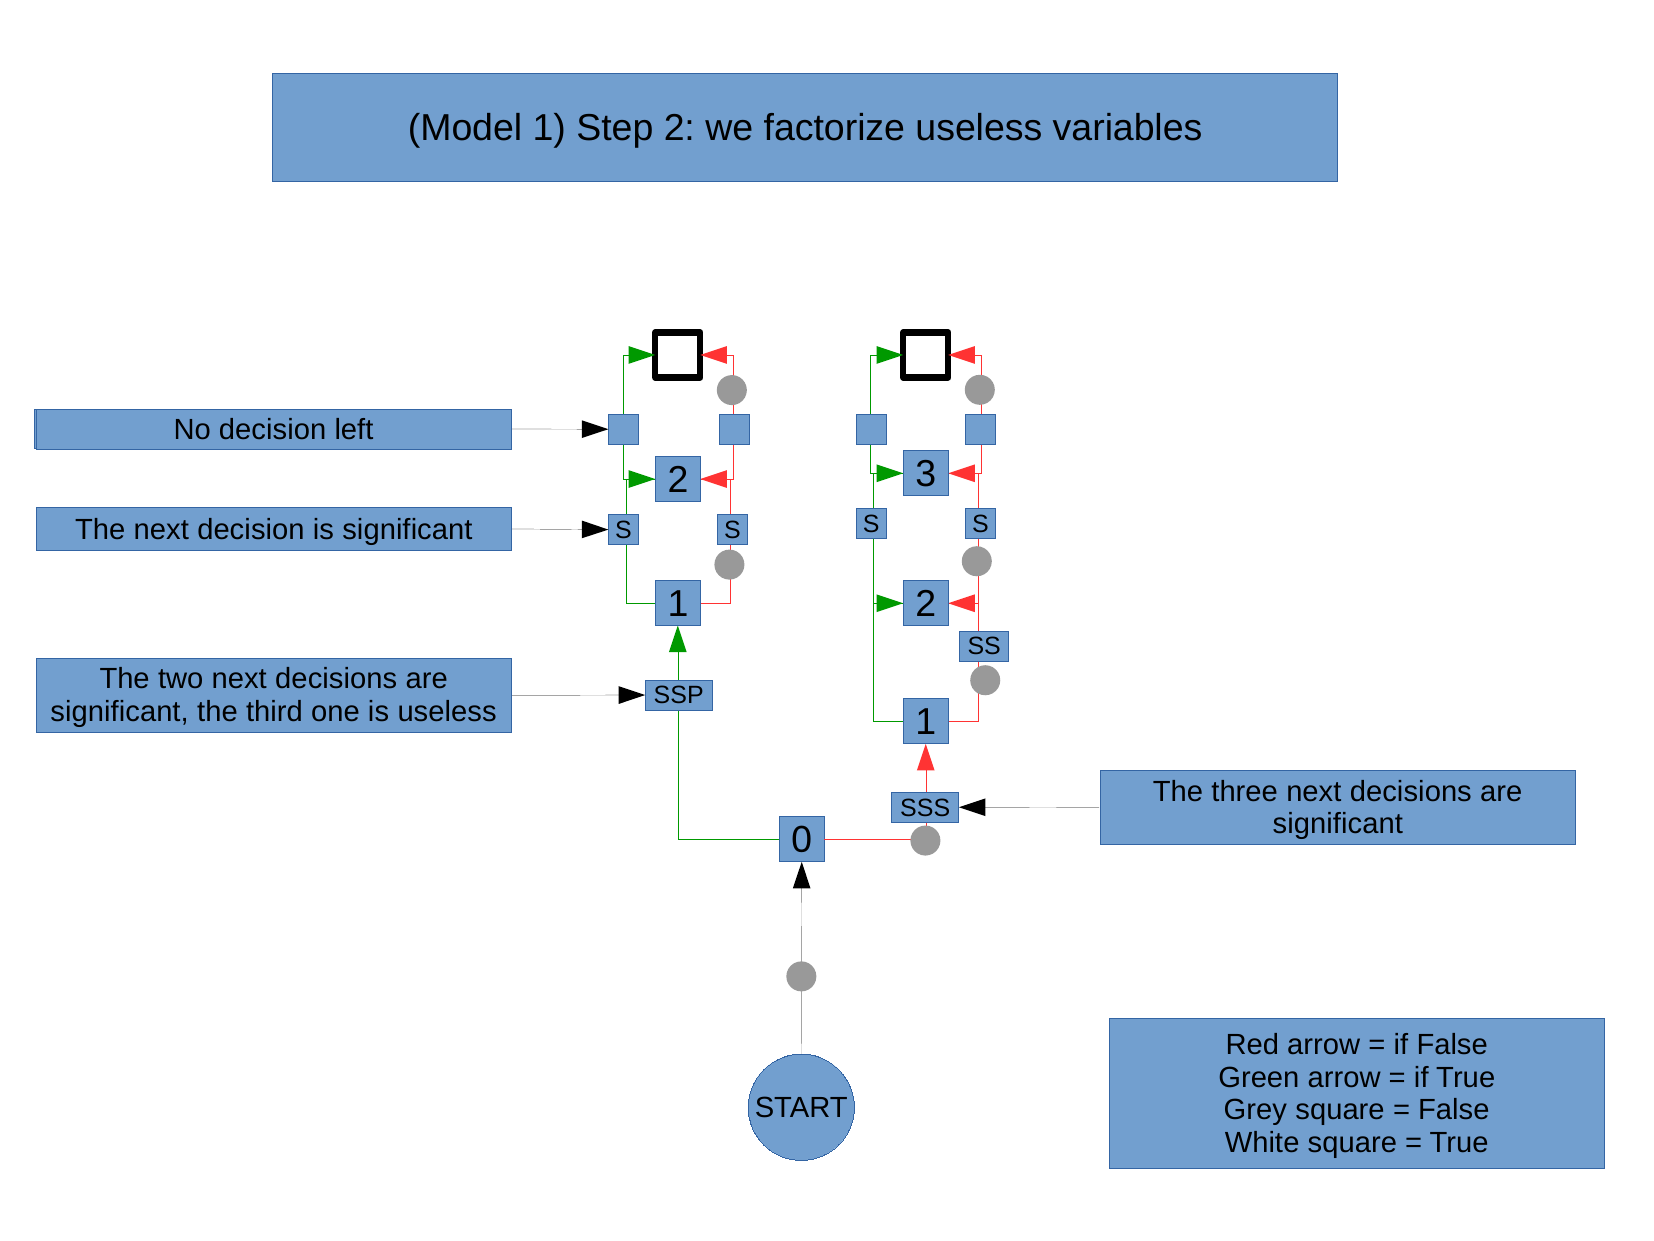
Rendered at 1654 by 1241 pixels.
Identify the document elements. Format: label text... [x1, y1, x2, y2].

text_box [970, 665, 1001, 696]
text_box The next decision is significant [36, 507, 512, 551]
text_box SSP [645, 680, 713, 711]
text_box No decision left [36, 409, 512, 450]
text_box [655, 332, 701, 378]
text_box S [608, 514, 639, 545]
text_box 2 [903, 580, 949, 626]
text_box [965, 414, 996, 445]
text_box [903, 332, 949, 378]
text_box 1 [903, 698, 949, 744]
text_box Red arrow = if False Green arrow = if True Grey square = False White square = True [1109, 1018, 1605, 1169]
text_box (Model 1) Step 2: we factorize useless variables [272, 73, 1338, 182]
text_box [608, 414, 639, 445]
text_box The two next decisions are significant, the third one is useless [36, 658, 512, 733]
text_box S [856, 508, 887, 539]
text_box [910, 825, 941, 856]
text_box SSS [891, 792, 959, 823]
text_box [719, 414, 750, 445]
text_box 2 [655, 456, 701, 502]
text_box S [965, 508, 996, 539]
text_box [786, 961, 817, 992]
text_box [714, 549, 745, 580]
text_box 3 [903, 450, 949, 496]
text_box The three next decisions are significant [1100, 770, 1576, 845]
text_box S [717, 514, 748, 545]
text_box 1 [655, 580, 701, 626]
text_box [856, 414, 887, 445]
text_box 0 [779, 816, 825, 862]
text_box [964, 374, 995, 405]
text_box SS [959, 631, 1009, 662]
text_box START [748, 1054, 855, 1161]
text_box [961, 546, 992, 577]
text_box [716, 375, 747, 406]
